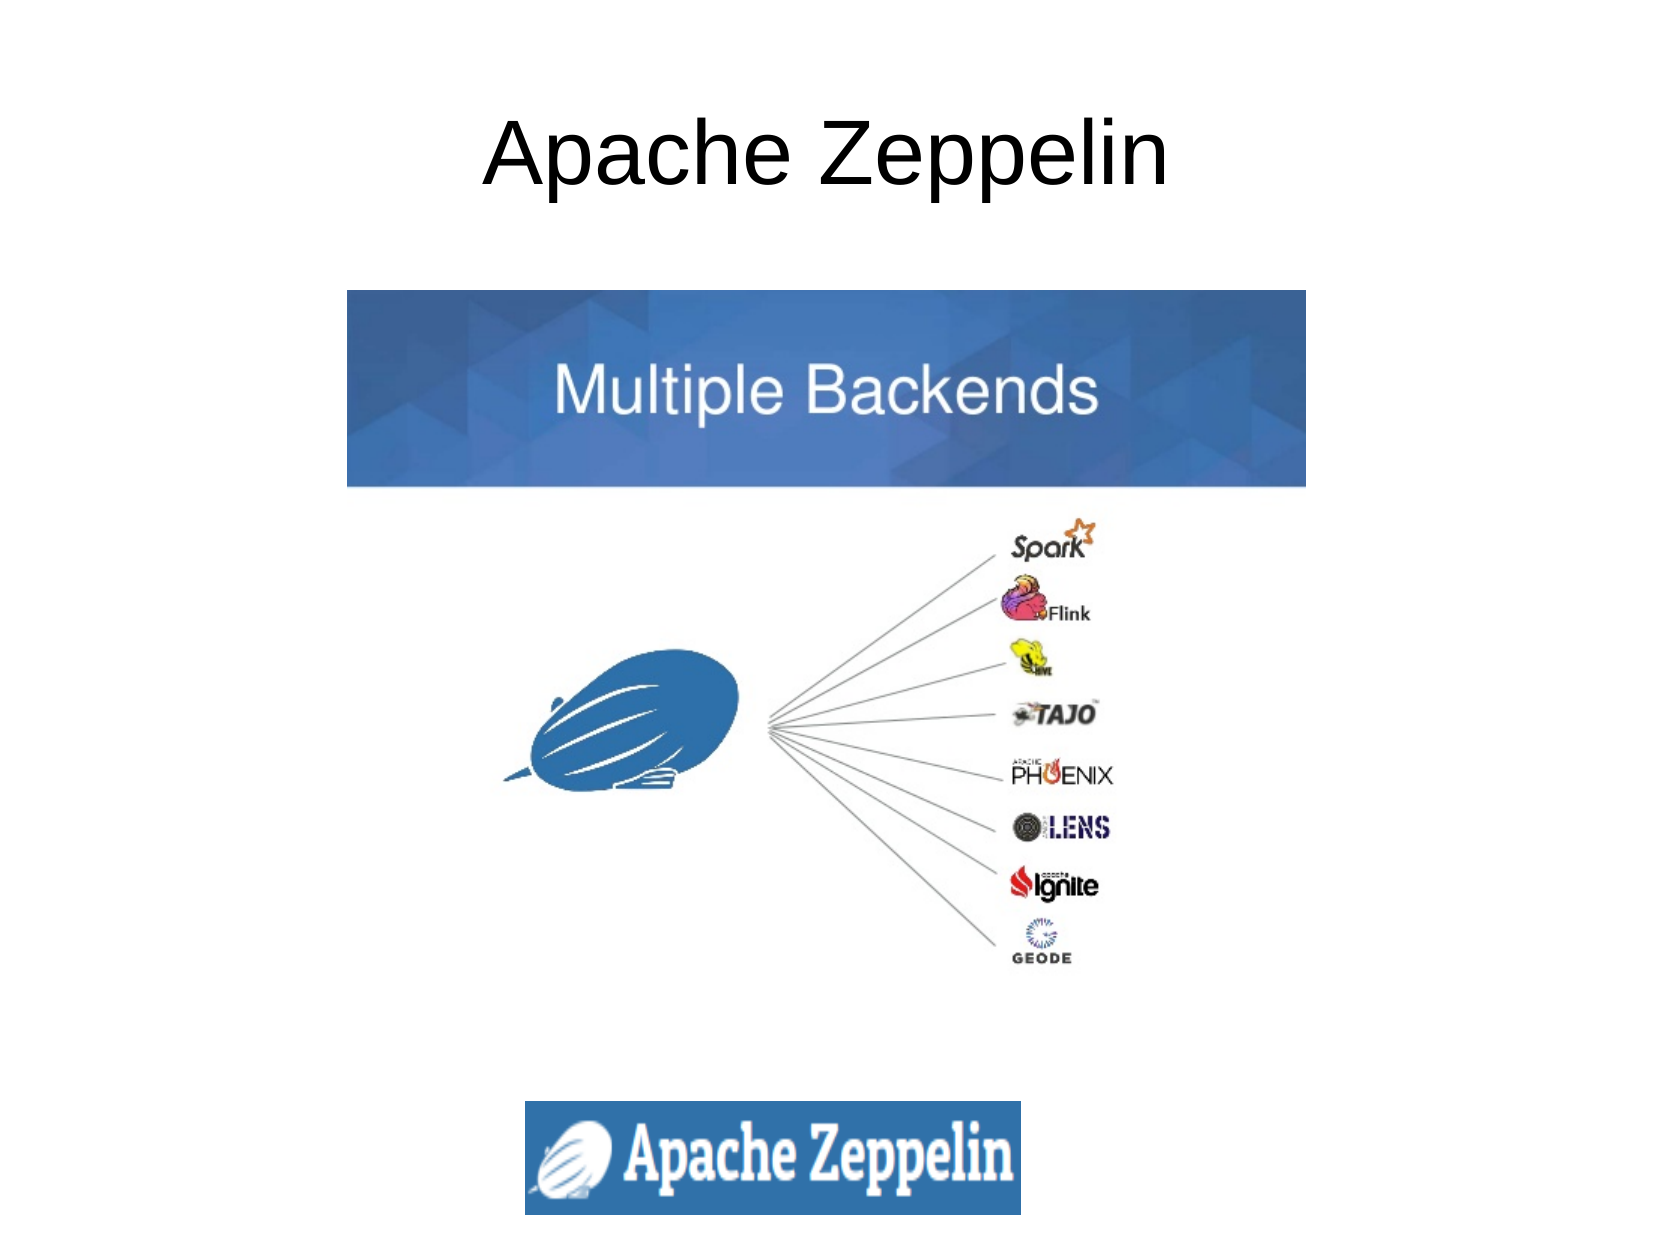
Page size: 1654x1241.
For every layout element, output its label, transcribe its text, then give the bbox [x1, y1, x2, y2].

picture [525, 1101, 1021, 1216]
title Apache Zeppelin [82, 49, 1571, 257]
picture [347, 290, 1306, 1010]
